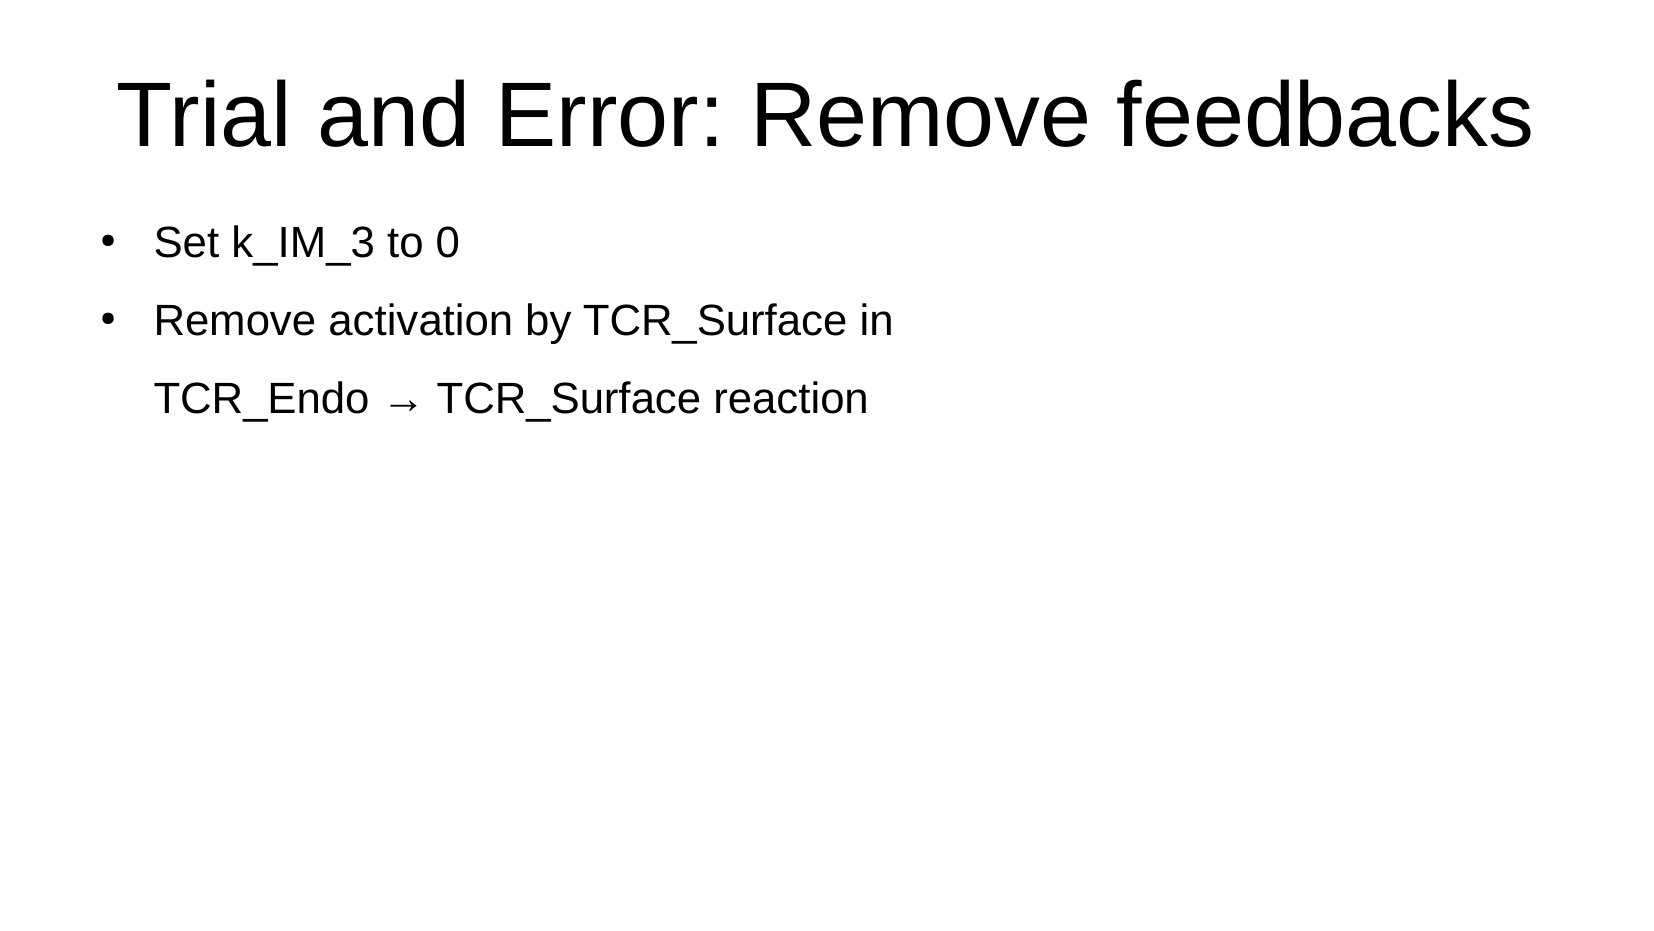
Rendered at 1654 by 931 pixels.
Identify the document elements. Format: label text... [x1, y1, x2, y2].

list Set k_IM_3 to 0 Remove activation by TCR_Surface in TCR_Endo → TCR_Surface reaction [82, 217, 1571, 758]
title Trial and Error: Remove feedbacks [82, 37, 1571, 193]
